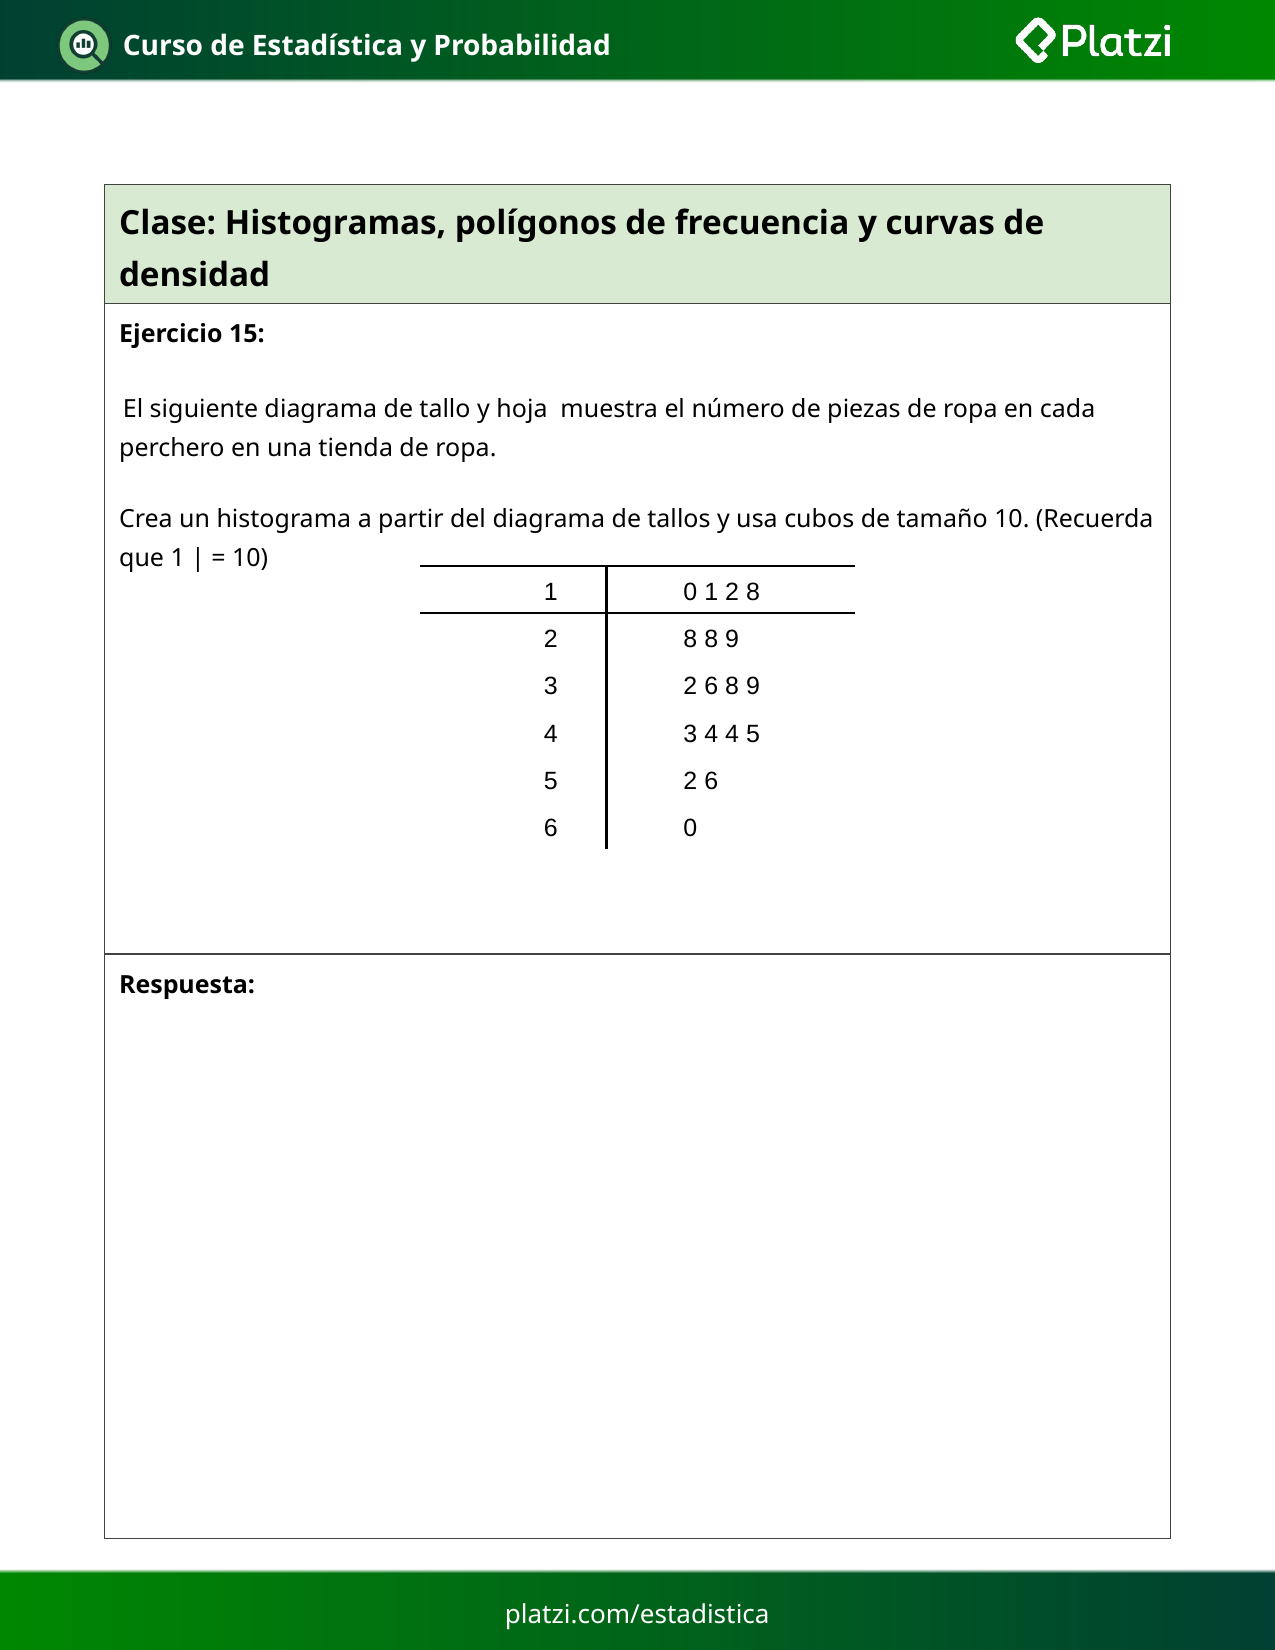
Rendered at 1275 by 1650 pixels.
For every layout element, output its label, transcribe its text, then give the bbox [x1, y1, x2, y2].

table_header Clase: Histogramas, polígonos de frecuencia y curvas de densidad [105, 185, 1170, 303]
subtitle platzi.com/estadistica [200, 1571, 1075, 1650]
table_cell 8 8 9 [608, 614, 855, 660]
table_cell 3 4 4 5 [608, 708, 855, 755]
table_cell 0 [608, 802, 855, 849]
table_cell 5 [420, 755, 605, 802]
table_header [606, 509, 855, 565]
table_cell 3 [420, 660, 605, 708]
picture [0, 0, 1275, 1650]
table_header [420, 509, 606, 565]
table_cell 6 [420, 802, 605, 849]
table_cell 1 [420, 567, 605, 612]
table_cell 2 6 8 9 [608, 660, 855, 708]
table_cell 2 6 [608, 755, 855, 802]
table_cell Respuesta: [105, 955, 1170, 1538]
title Curso de Estadística y Probabilidad [101, 6, 976, 86]
table_cell Ejercicio 15: El siguiente diagrama de tallo y hoja muestra el número de piezas de ropa en cada perchero en una tienda de ropa. Crea un histograma a partir del diagrama de tallos y usa cubos de tamaño 10. (Recuerda que 1 | = 10) [105, 304, 1170, 953]
table_cell 0 1 2 8 [608, 567, 855, 612]
table_cell 4 [420, 708, 605, 755]
table_cell 2 [420, 614, 605, 660]
